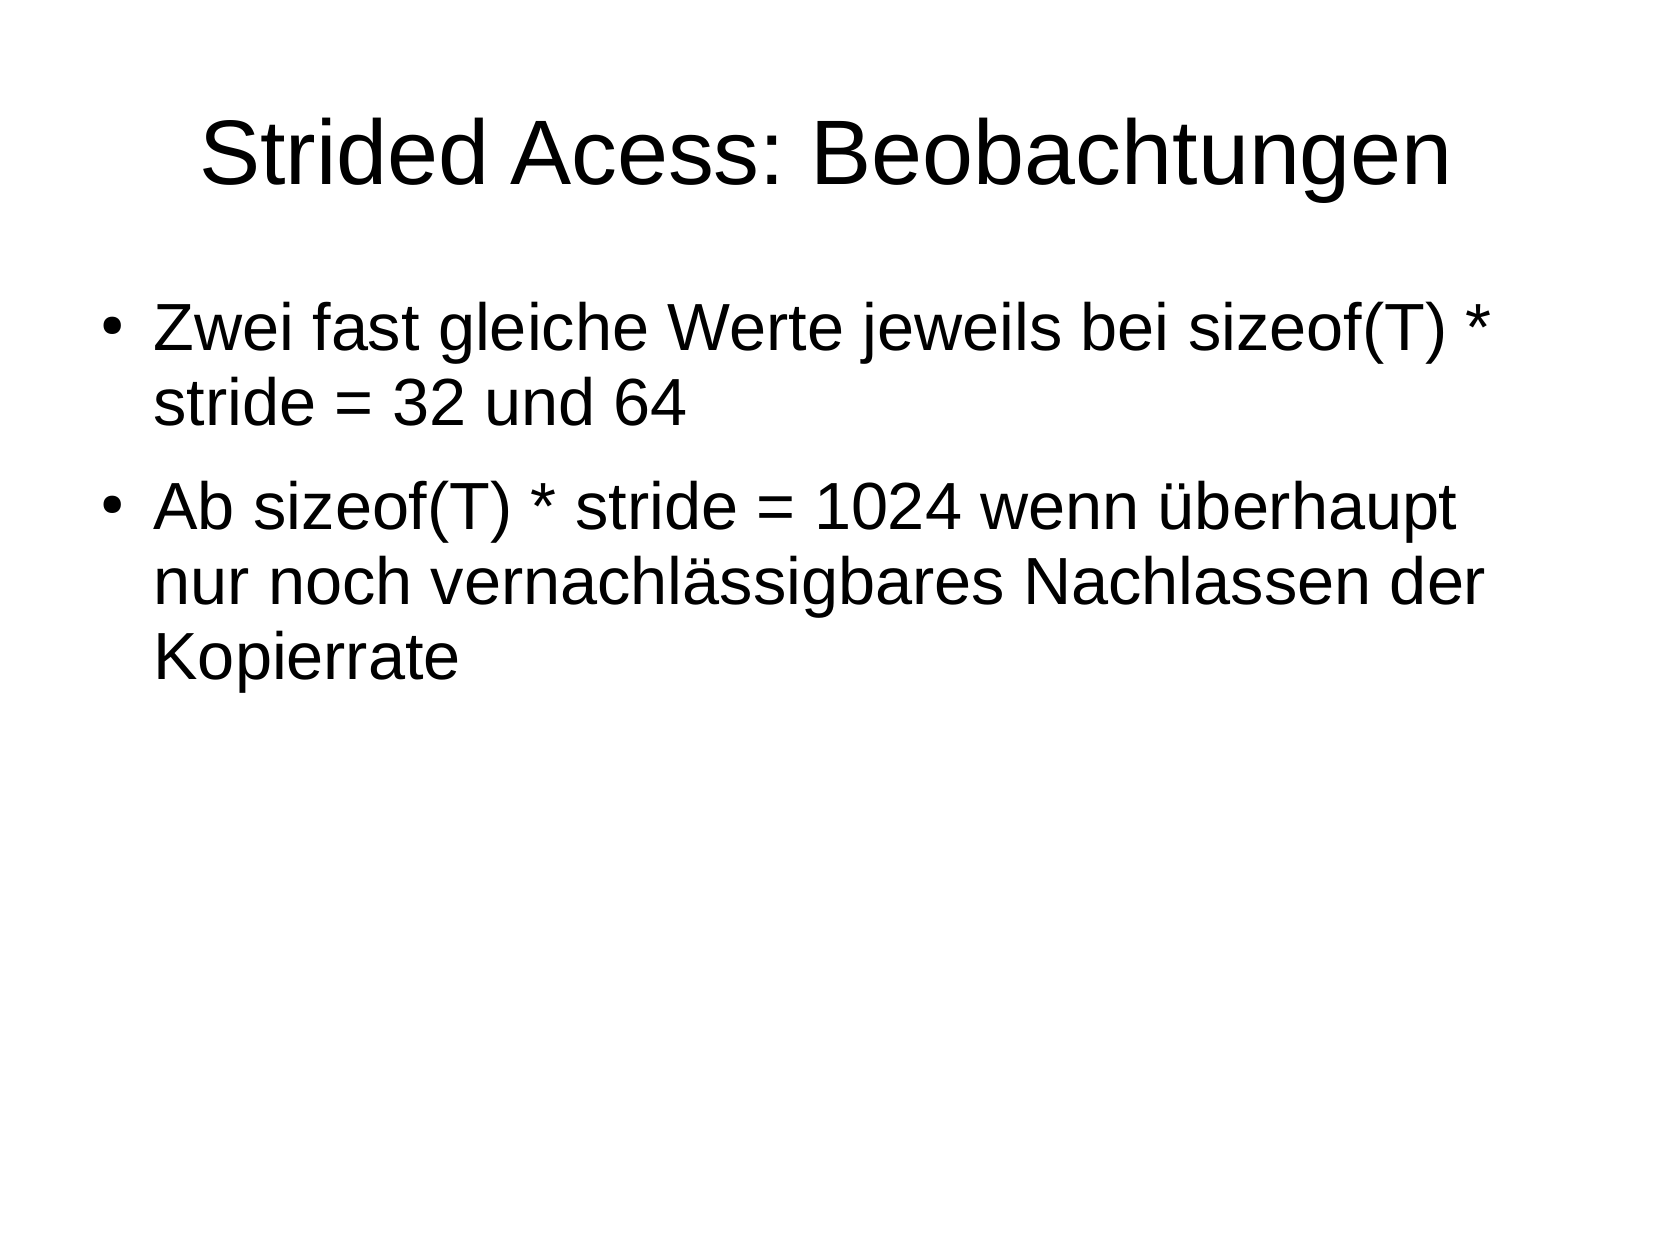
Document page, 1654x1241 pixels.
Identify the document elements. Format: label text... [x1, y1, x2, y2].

list Zwei fast gleiche Werte jeweils bei sizeof(T) * stride = 32 und 64 Ab sizeof(T) * stride = 1024 wenn überhaupt nur noch vernachlässigbares Nachlassen der Kopierrate [82, 290, 1571, 1109]
title Strided Acess: Beobachtungen [82, 49, 1571, 257]
